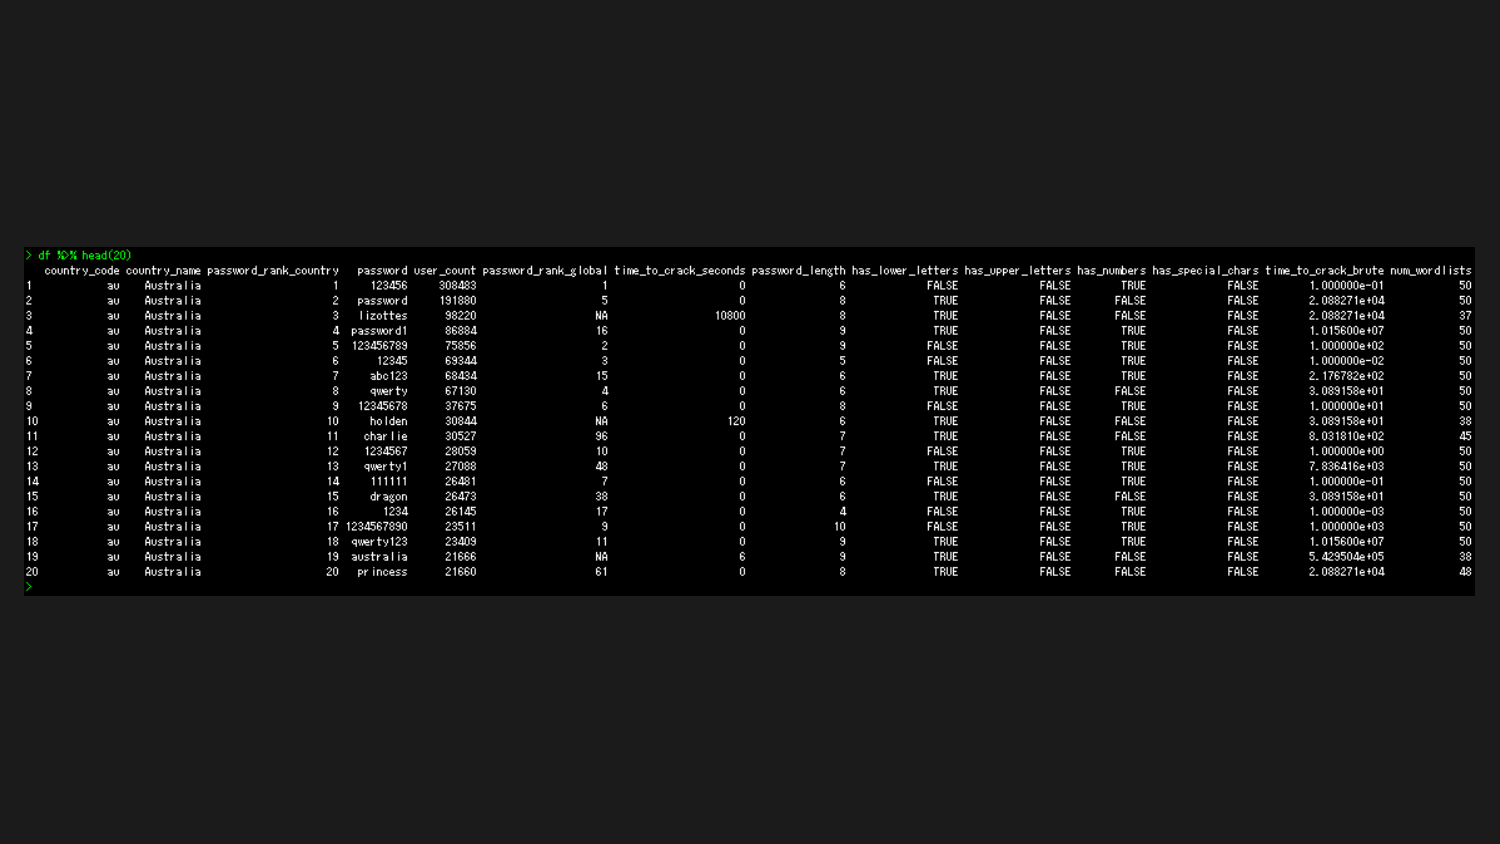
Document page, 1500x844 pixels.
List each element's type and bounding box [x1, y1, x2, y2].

picture [24, 247, 1475, 596]
